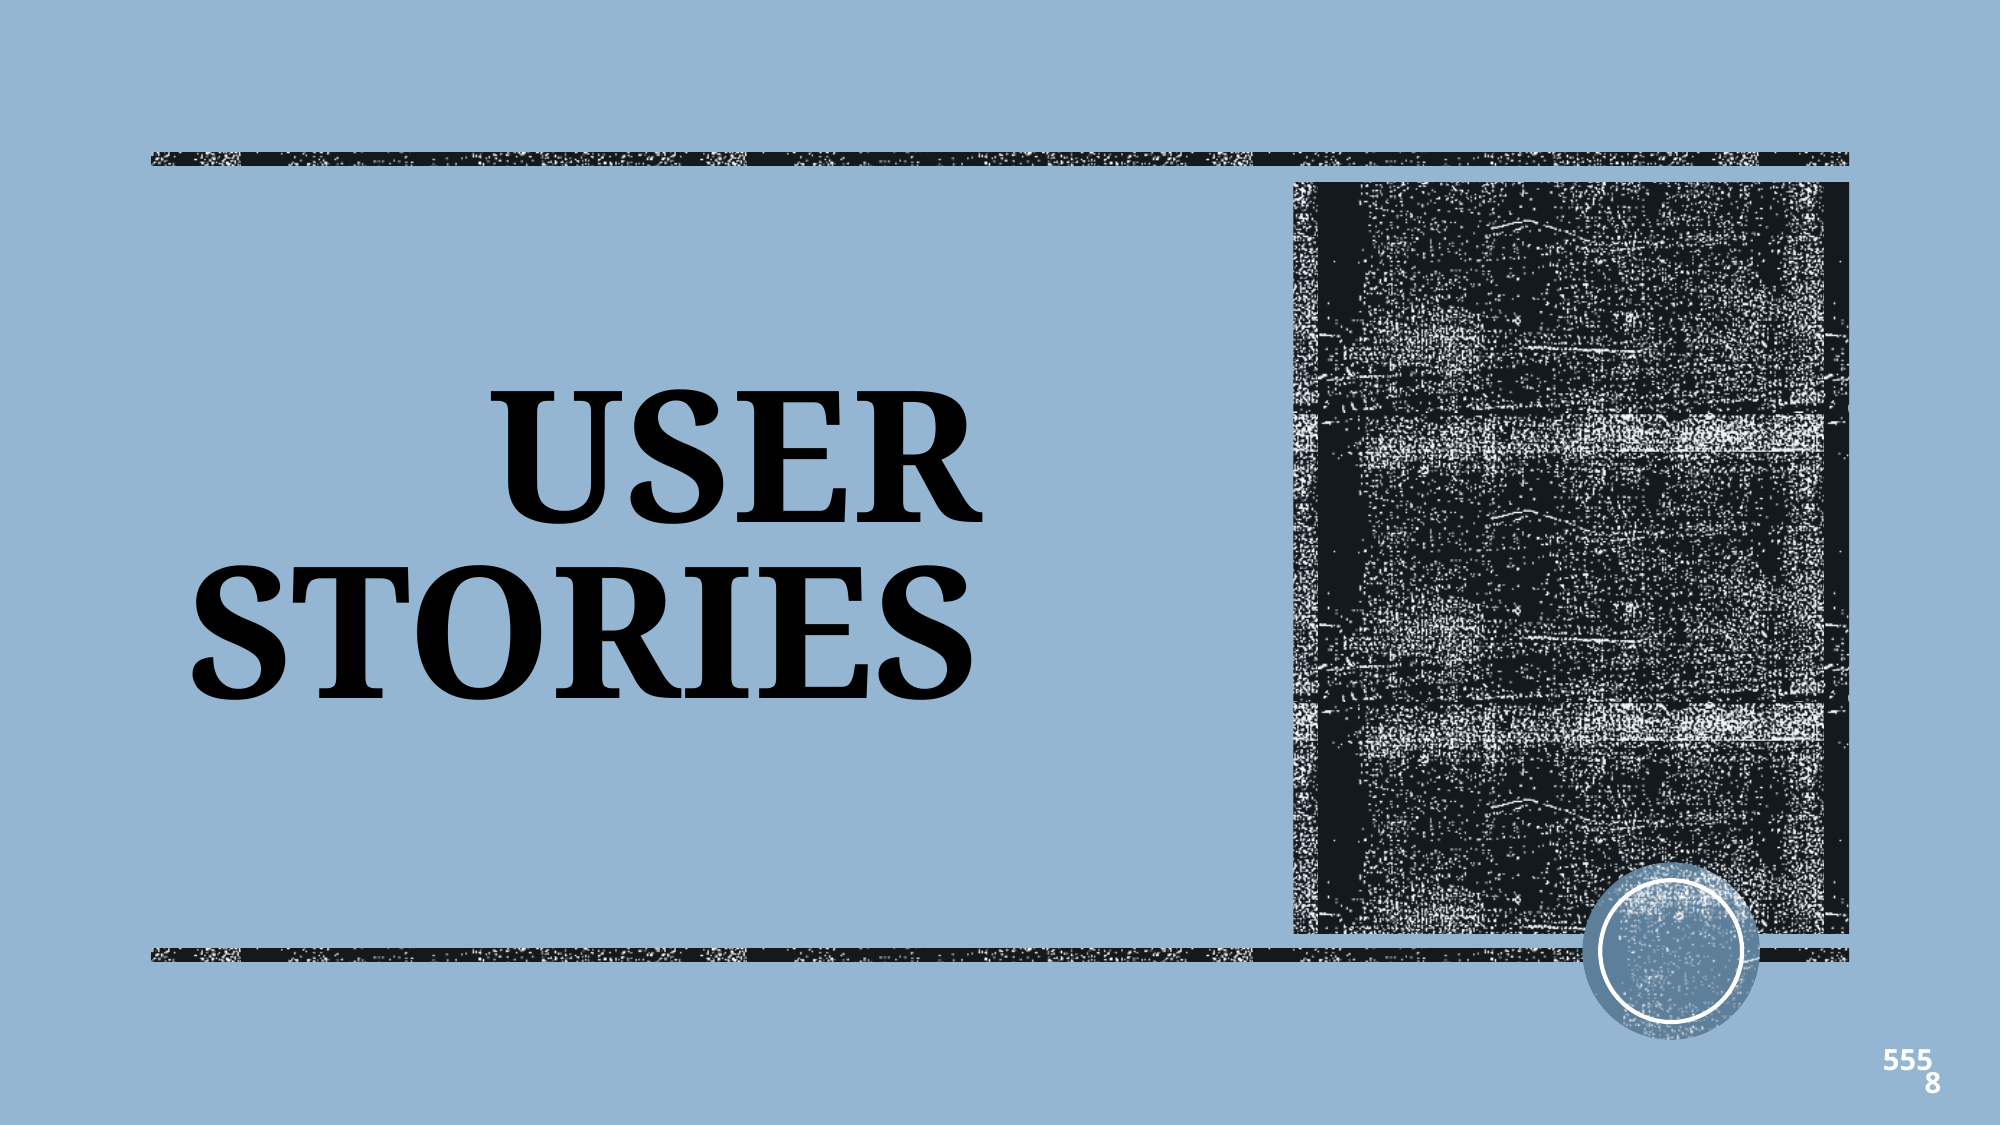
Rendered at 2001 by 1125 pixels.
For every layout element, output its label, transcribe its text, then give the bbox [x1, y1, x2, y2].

slide_number 555 [1855, 1028, 1961, 1089]
text_box 8 [1880, 1054, 1986, 1114]
text_box [0, 0, 2000, 1125]
title User stories [172, 182, 1249, 934]
